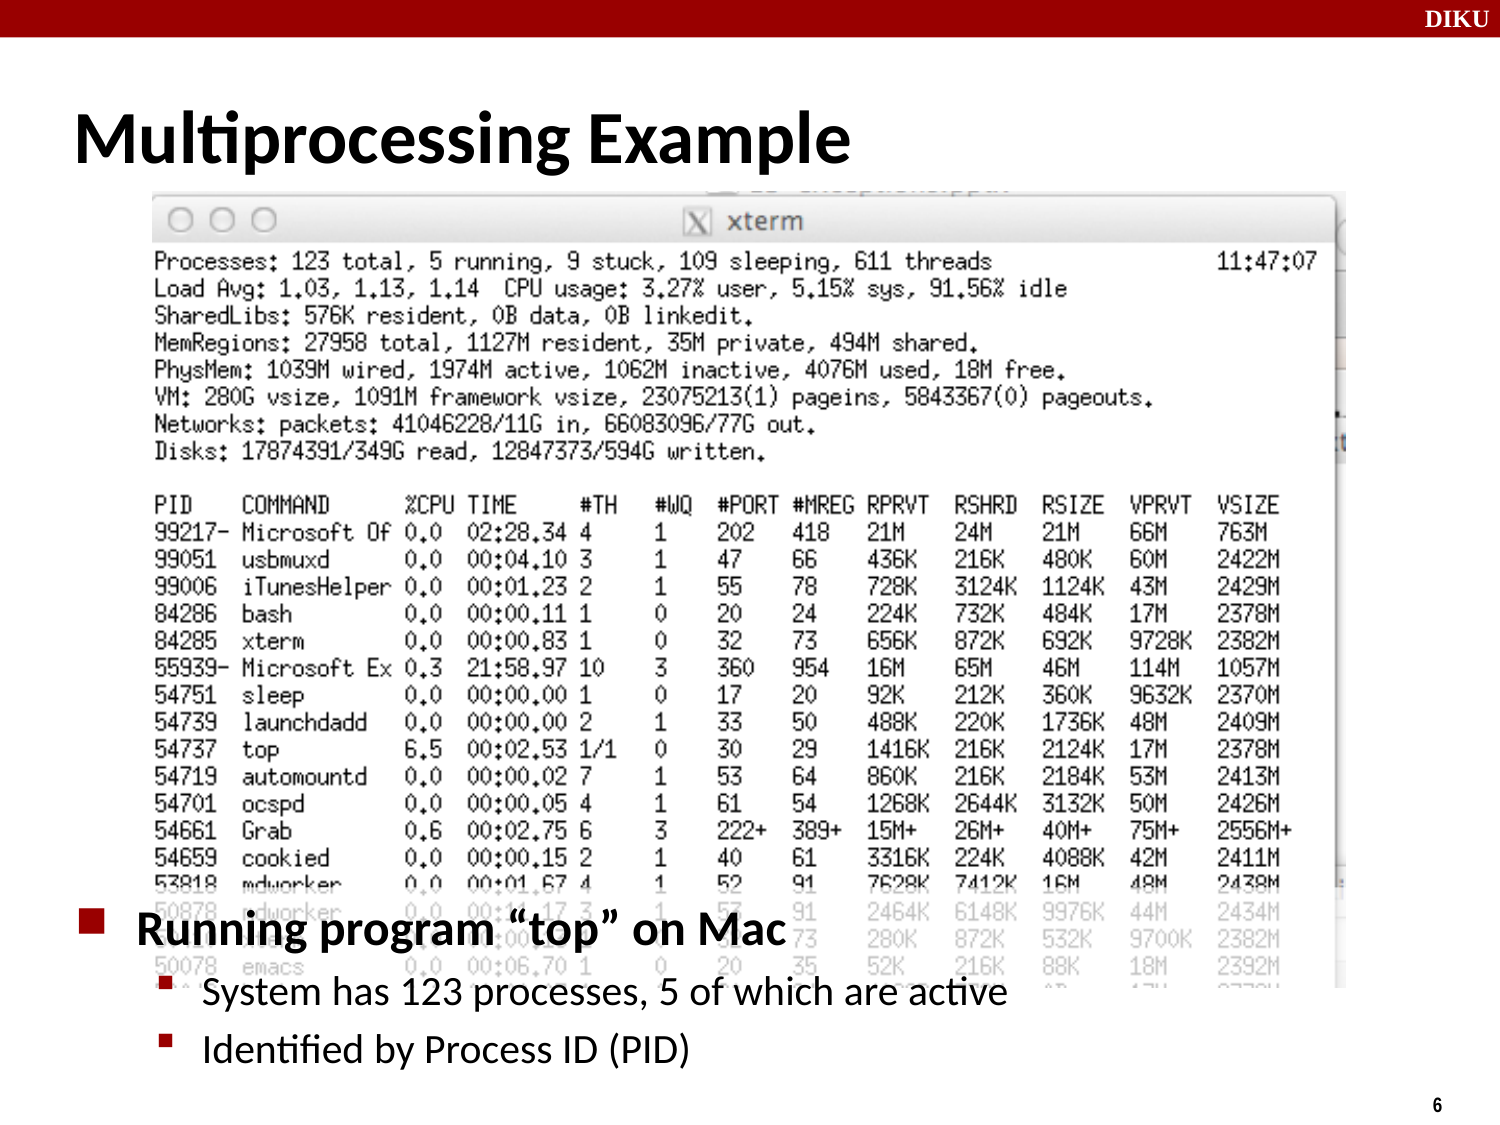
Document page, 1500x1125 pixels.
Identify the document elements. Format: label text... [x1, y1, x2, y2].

picture [152, 191, 1346, 887]
title Multiprocessing Example [58, 71, 1304, 197]
list Running program “top” on Mac System has 123 processes, 5 of which are active Identified by Process ID (PID) [65, 887, 1361, 1039]
